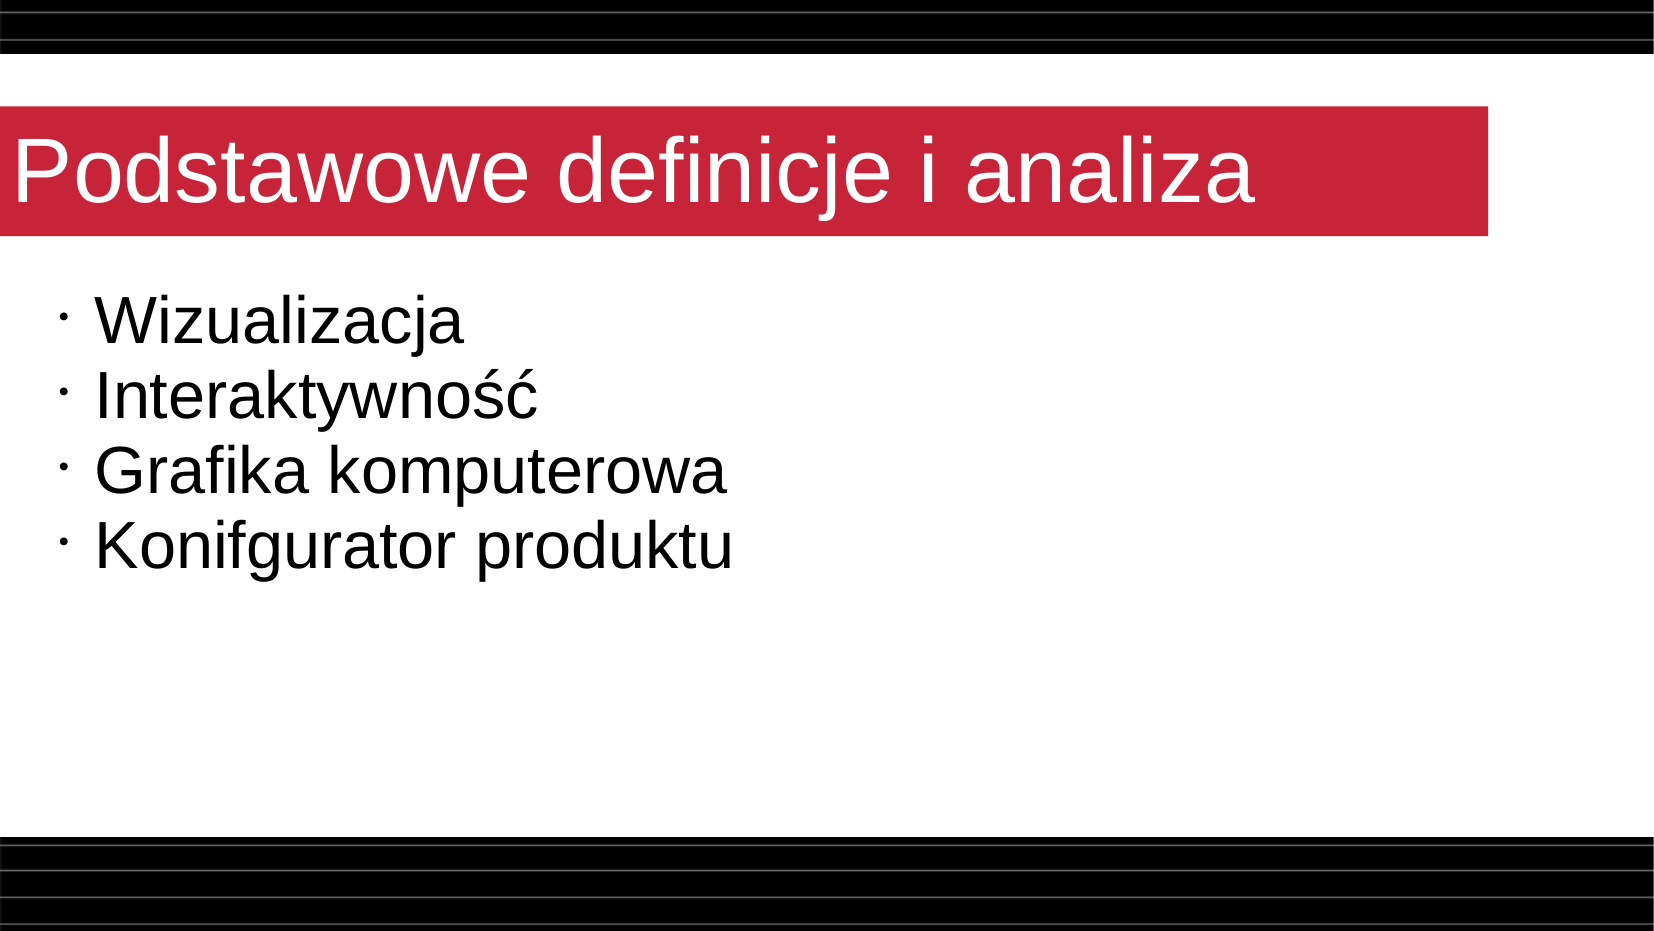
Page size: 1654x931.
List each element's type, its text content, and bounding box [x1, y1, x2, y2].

subtitle Wizualizacja Interaktywność Grafika komputerowa Konifgurator produktu [59, 283, 1489, 804]
picture [0, 0, 1654, 54]
title Podstawowe definicje i analiza [0, 106, 1489, 237]
picture [0, 837, 1654, 931]
